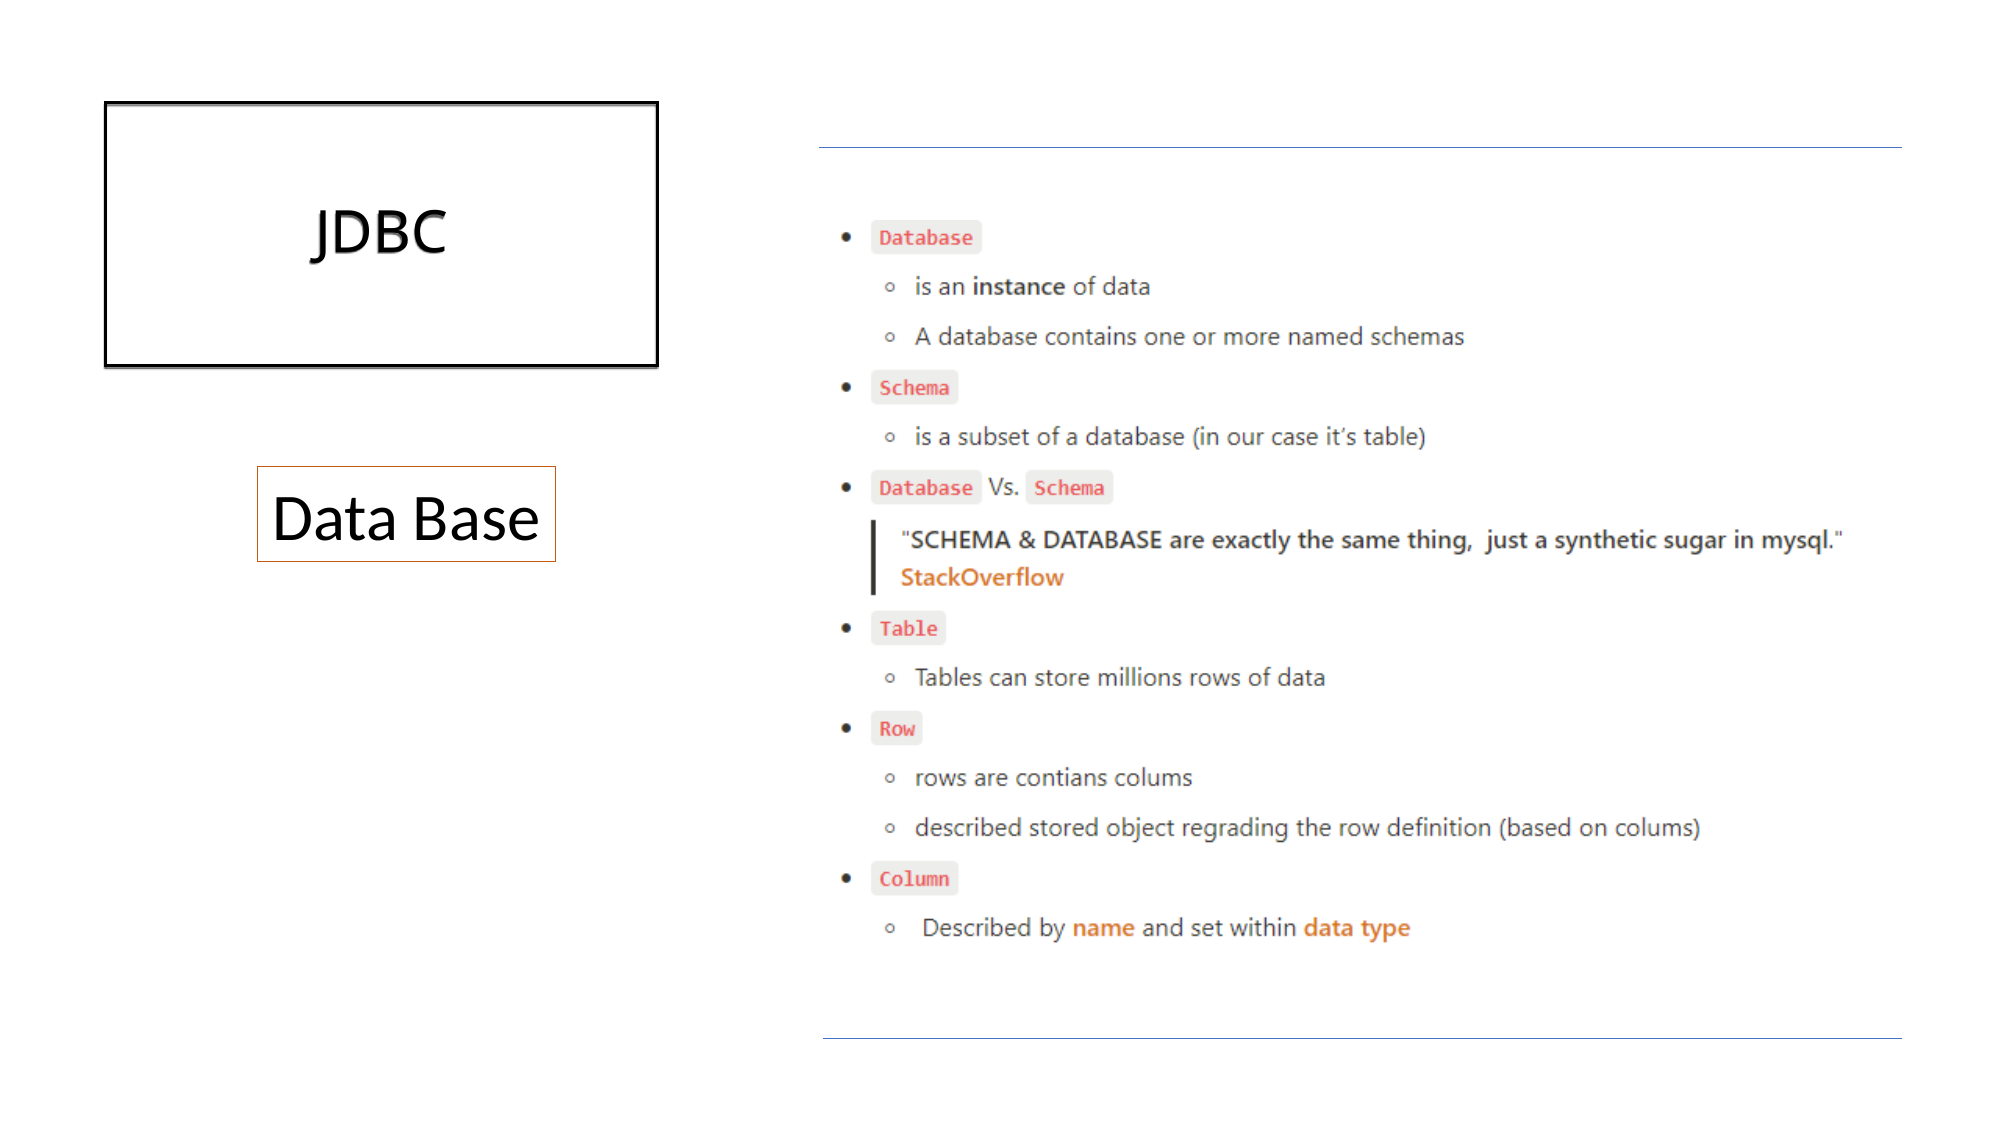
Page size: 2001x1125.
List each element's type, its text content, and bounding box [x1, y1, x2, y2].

picture [826, 220, 1859, 966]
text_box Data Base [257, 467, 556, 562]
title JDBC [105, 102, 658, 366]
